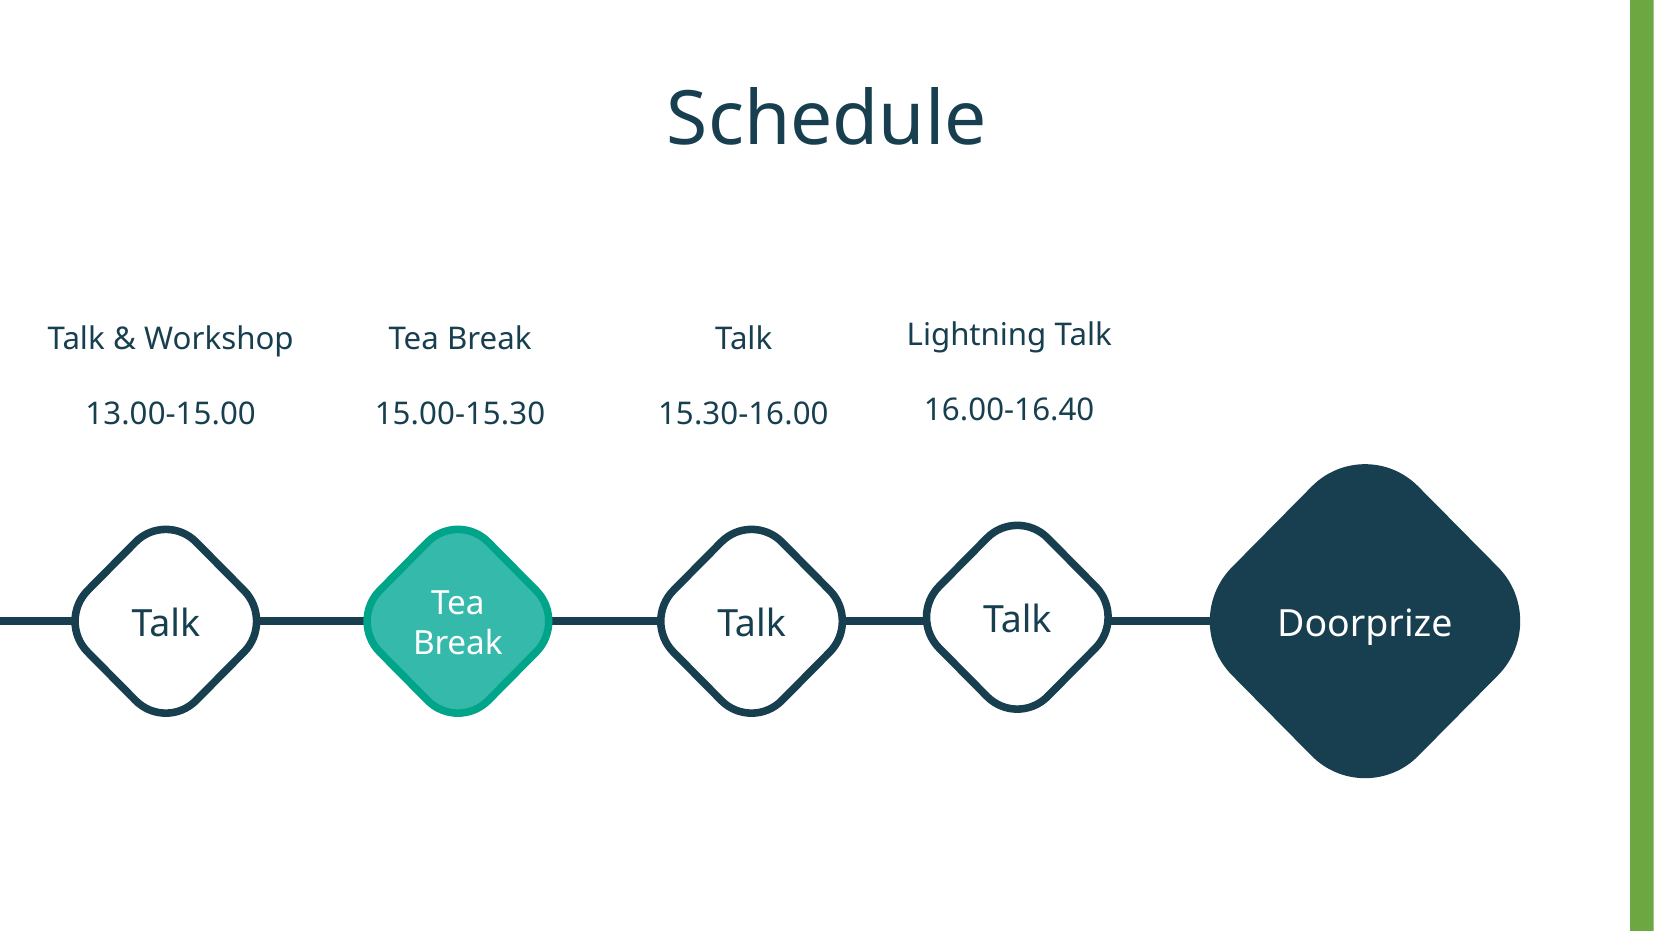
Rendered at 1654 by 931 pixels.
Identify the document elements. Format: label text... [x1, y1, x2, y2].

text_box Tea Break [371, 534, 544, 709]
text_box Lightning Talk 16.00-16.40 [859, 250, 1160, 491]
text_box Talk [665, 534, 838, 709]
text_box Schedule [82, 37, 1571, 193]
text_box Talk [79, 534, 252, 709]
text_box Doorprize [1218, 472, 1512, 770]
text_box Talk [931, 530, 1104, 705]
text_box Talk & Workshop 13.00-15.00 [20, 254, 310, 495]
text_box Talk 15.30-16.00 [593, 254, 894, 495]
text_box Tea Break 15.00-15.30 [310, 254, 593, 495]
